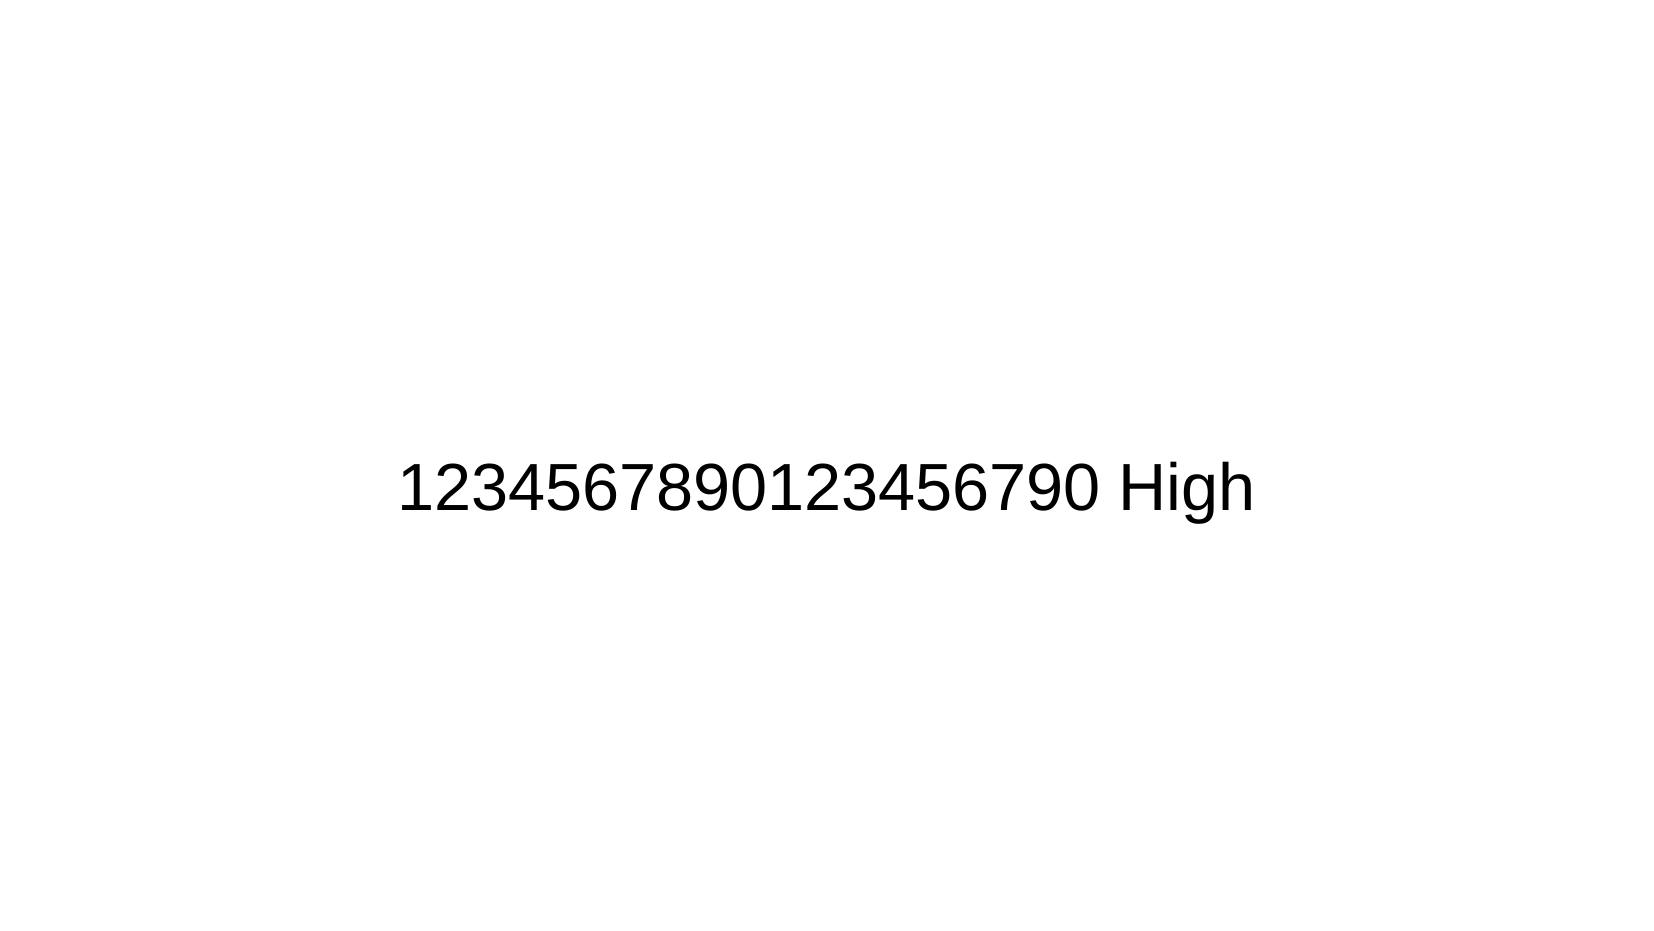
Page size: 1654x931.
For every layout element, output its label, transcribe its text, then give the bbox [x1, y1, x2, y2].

subtitle 1234567890123456790 High [82, 217, 1571, 758]
